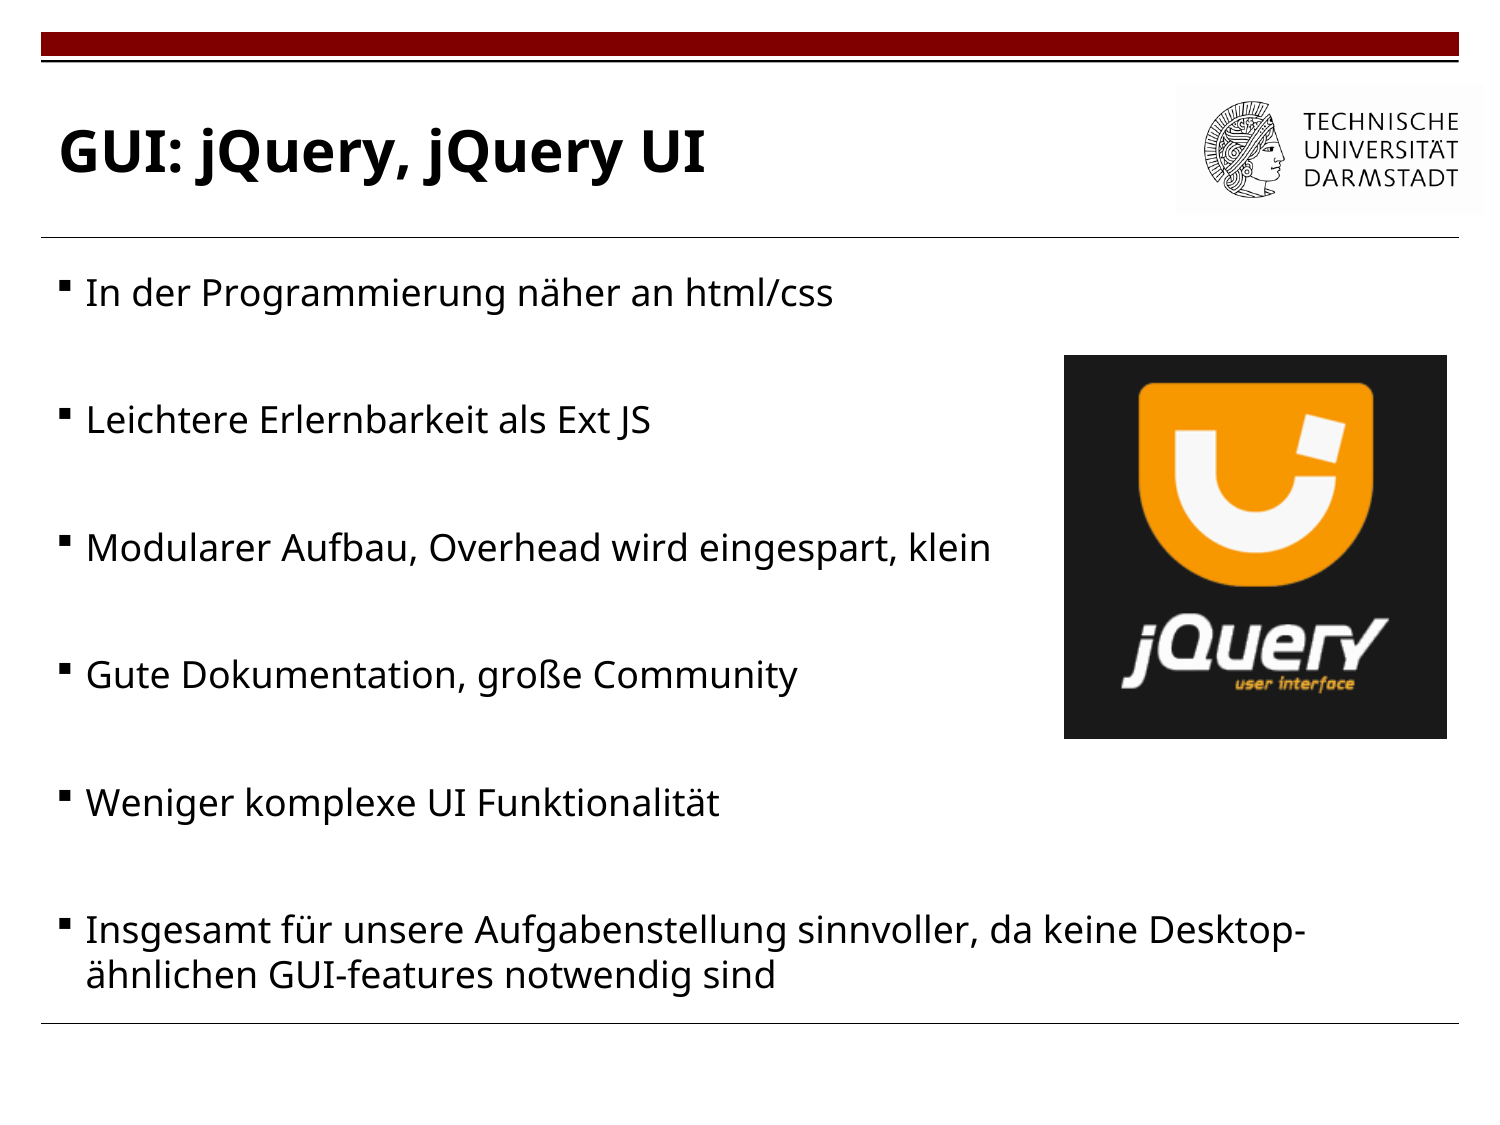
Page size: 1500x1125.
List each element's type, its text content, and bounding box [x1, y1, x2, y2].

title GUI: jQuery, jQuery UI [58, 80, 1187, 218]
picture [1064, 355, 1447, 739]
list In der Programmierung näher an html/css Leichtere Erlernbarkeit als Ext JS Modularer Aufbau, Overhead wird eingespart, klein Gute Dokumentation, große Community Weniger komplexe UI Funktionalität Insgesamt für unsere Aufgabenstellung sinnvoller, da keine Desktop-ähnlichen GUI-features notwendig sind [41, 261, 1329, 1004]
picture [1187, 84, 1484, 215]
